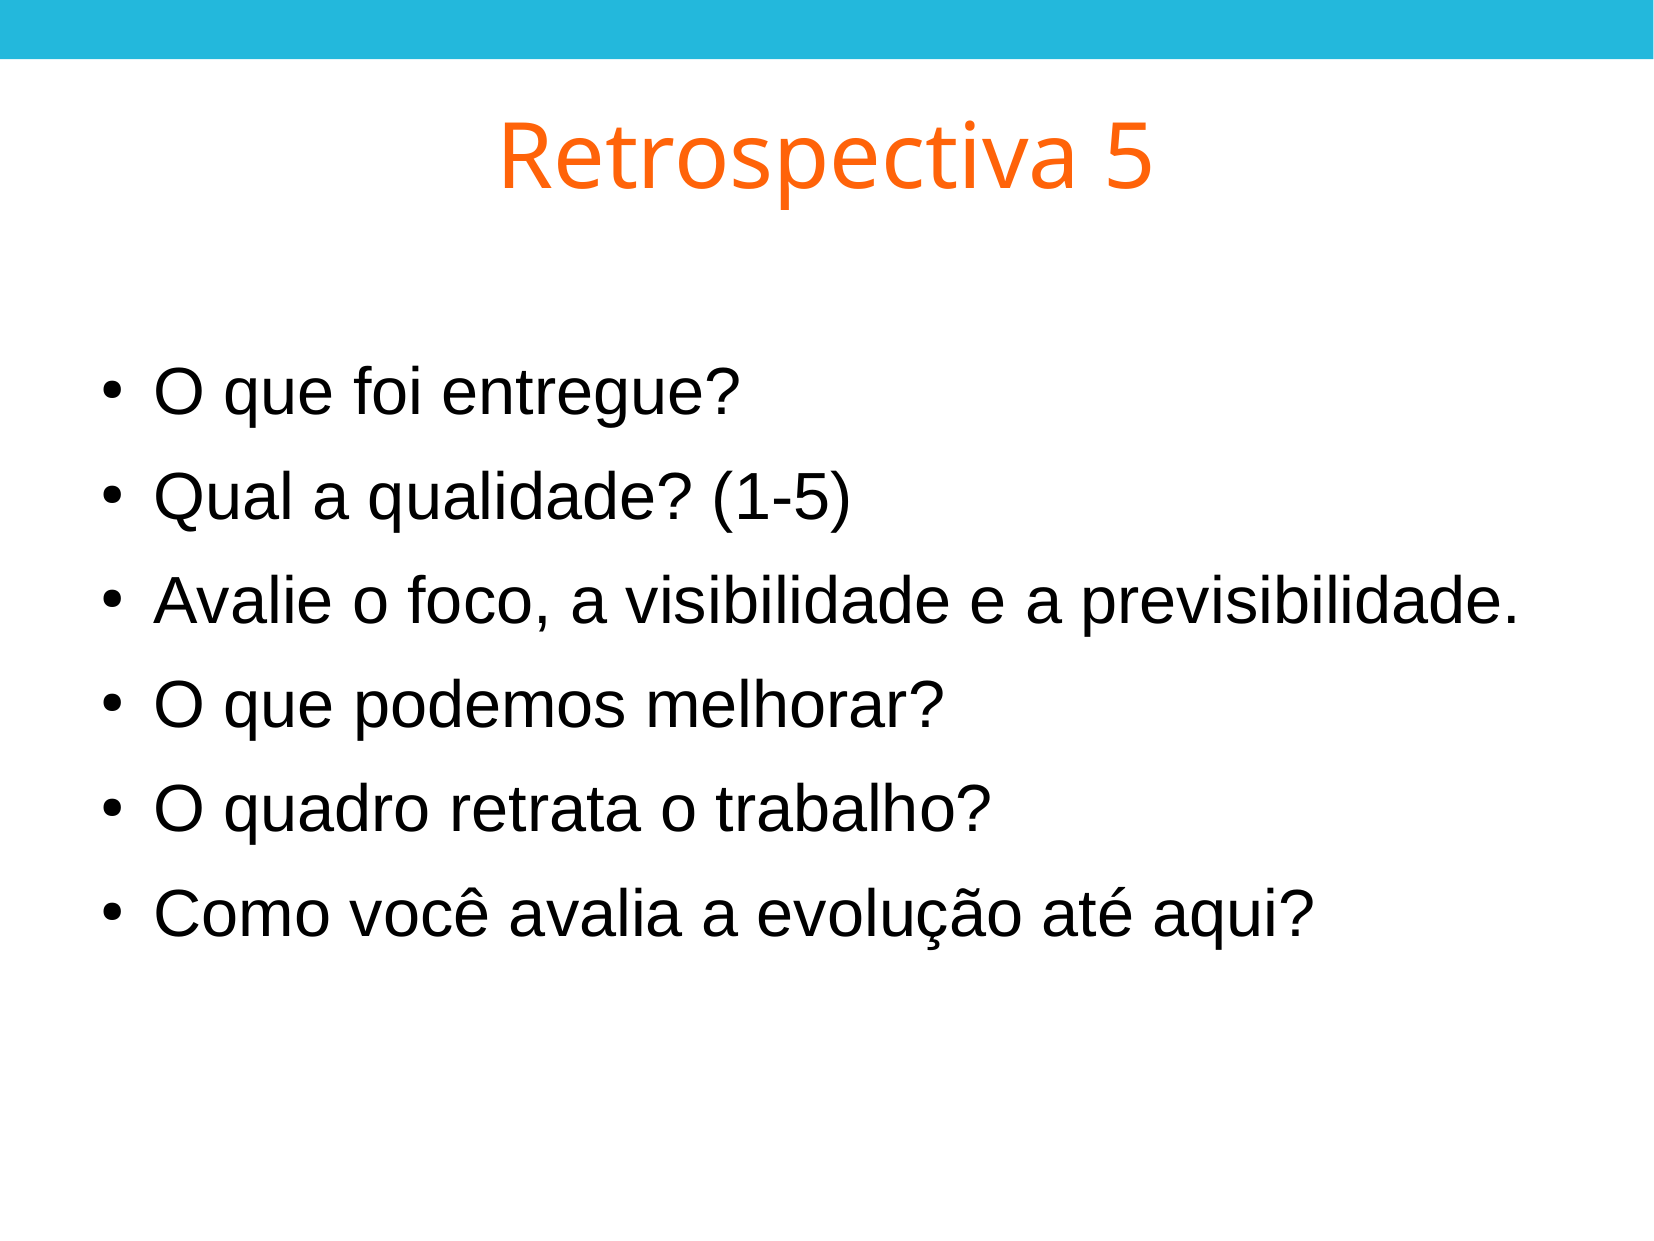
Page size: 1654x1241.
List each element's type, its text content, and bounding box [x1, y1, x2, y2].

list O que foi entregue? Qual a qualidade? (1-5) Avalie o foco, a visibilidade e a previsibilidade. O que podemos melhorar? O quadro retrata o trabalho? Como você avalia a evolução até aqui? [82, 354, 1571, 1182]
title Retrospectiva 5 [82, 56, 1571, 250]
